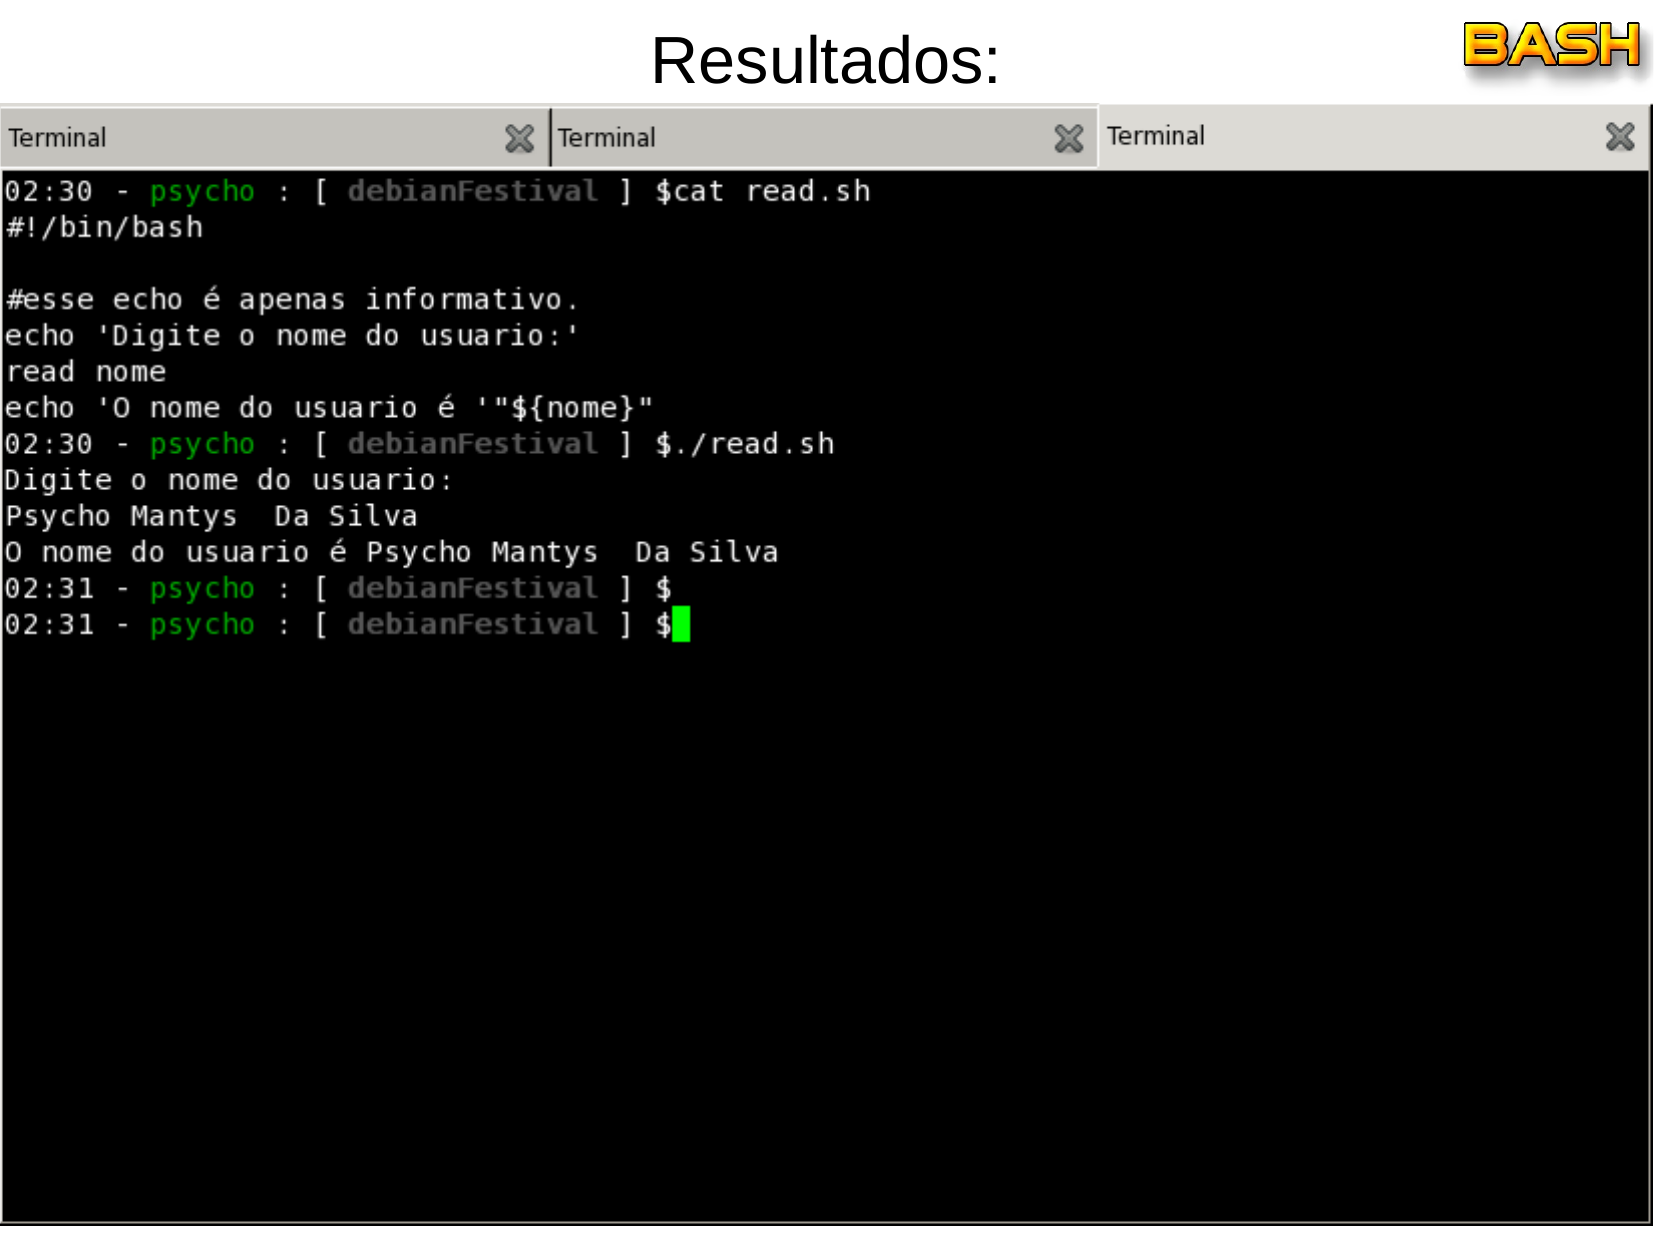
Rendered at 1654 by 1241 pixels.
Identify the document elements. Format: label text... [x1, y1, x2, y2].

picture [1450, 0, 1654, 96]
title Resultados: [82, 22, 1571, 98]
picture [0, 103, 1653, 1226]
